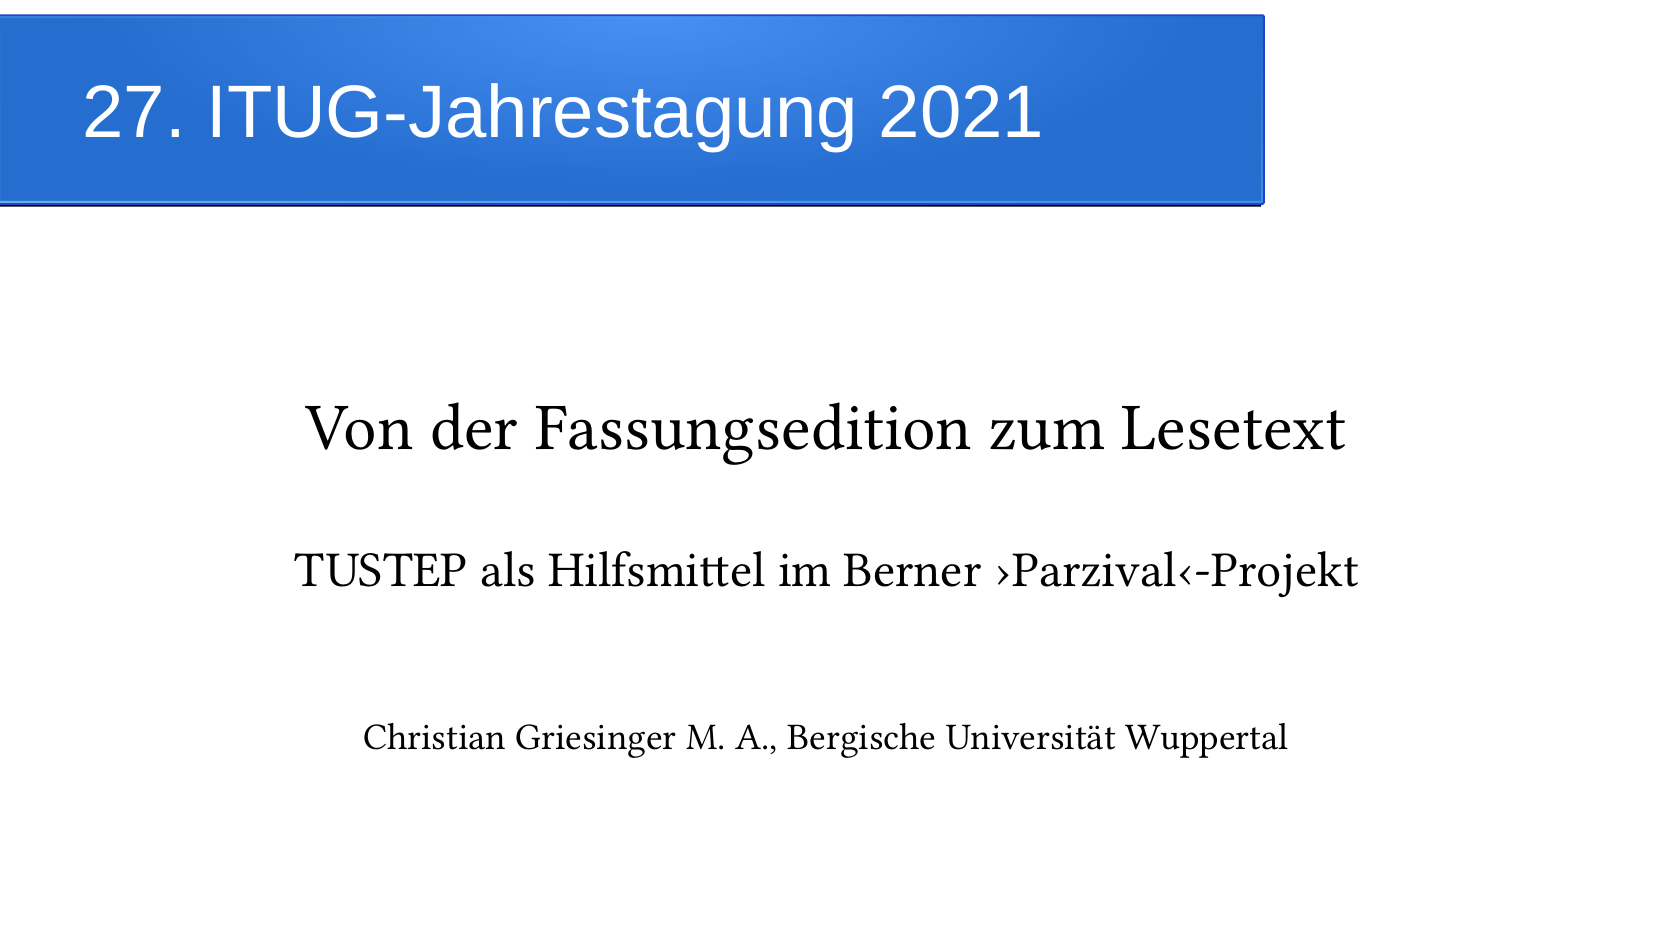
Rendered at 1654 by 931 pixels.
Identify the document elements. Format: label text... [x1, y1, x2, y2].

subtitle Von der Fassungsedition zum Lesetext TUSTEP als Hilfsmittel im Berner ›Parzival‹-Projekt [82, 224, 1571, 764]
title 27. ITUG-Jahrestagung 2021 [82, 35, 1235, 189]
text_box Christian Griesinger M. A., Bergische Universität Wuppertal [118, 708, 1536, 767]
